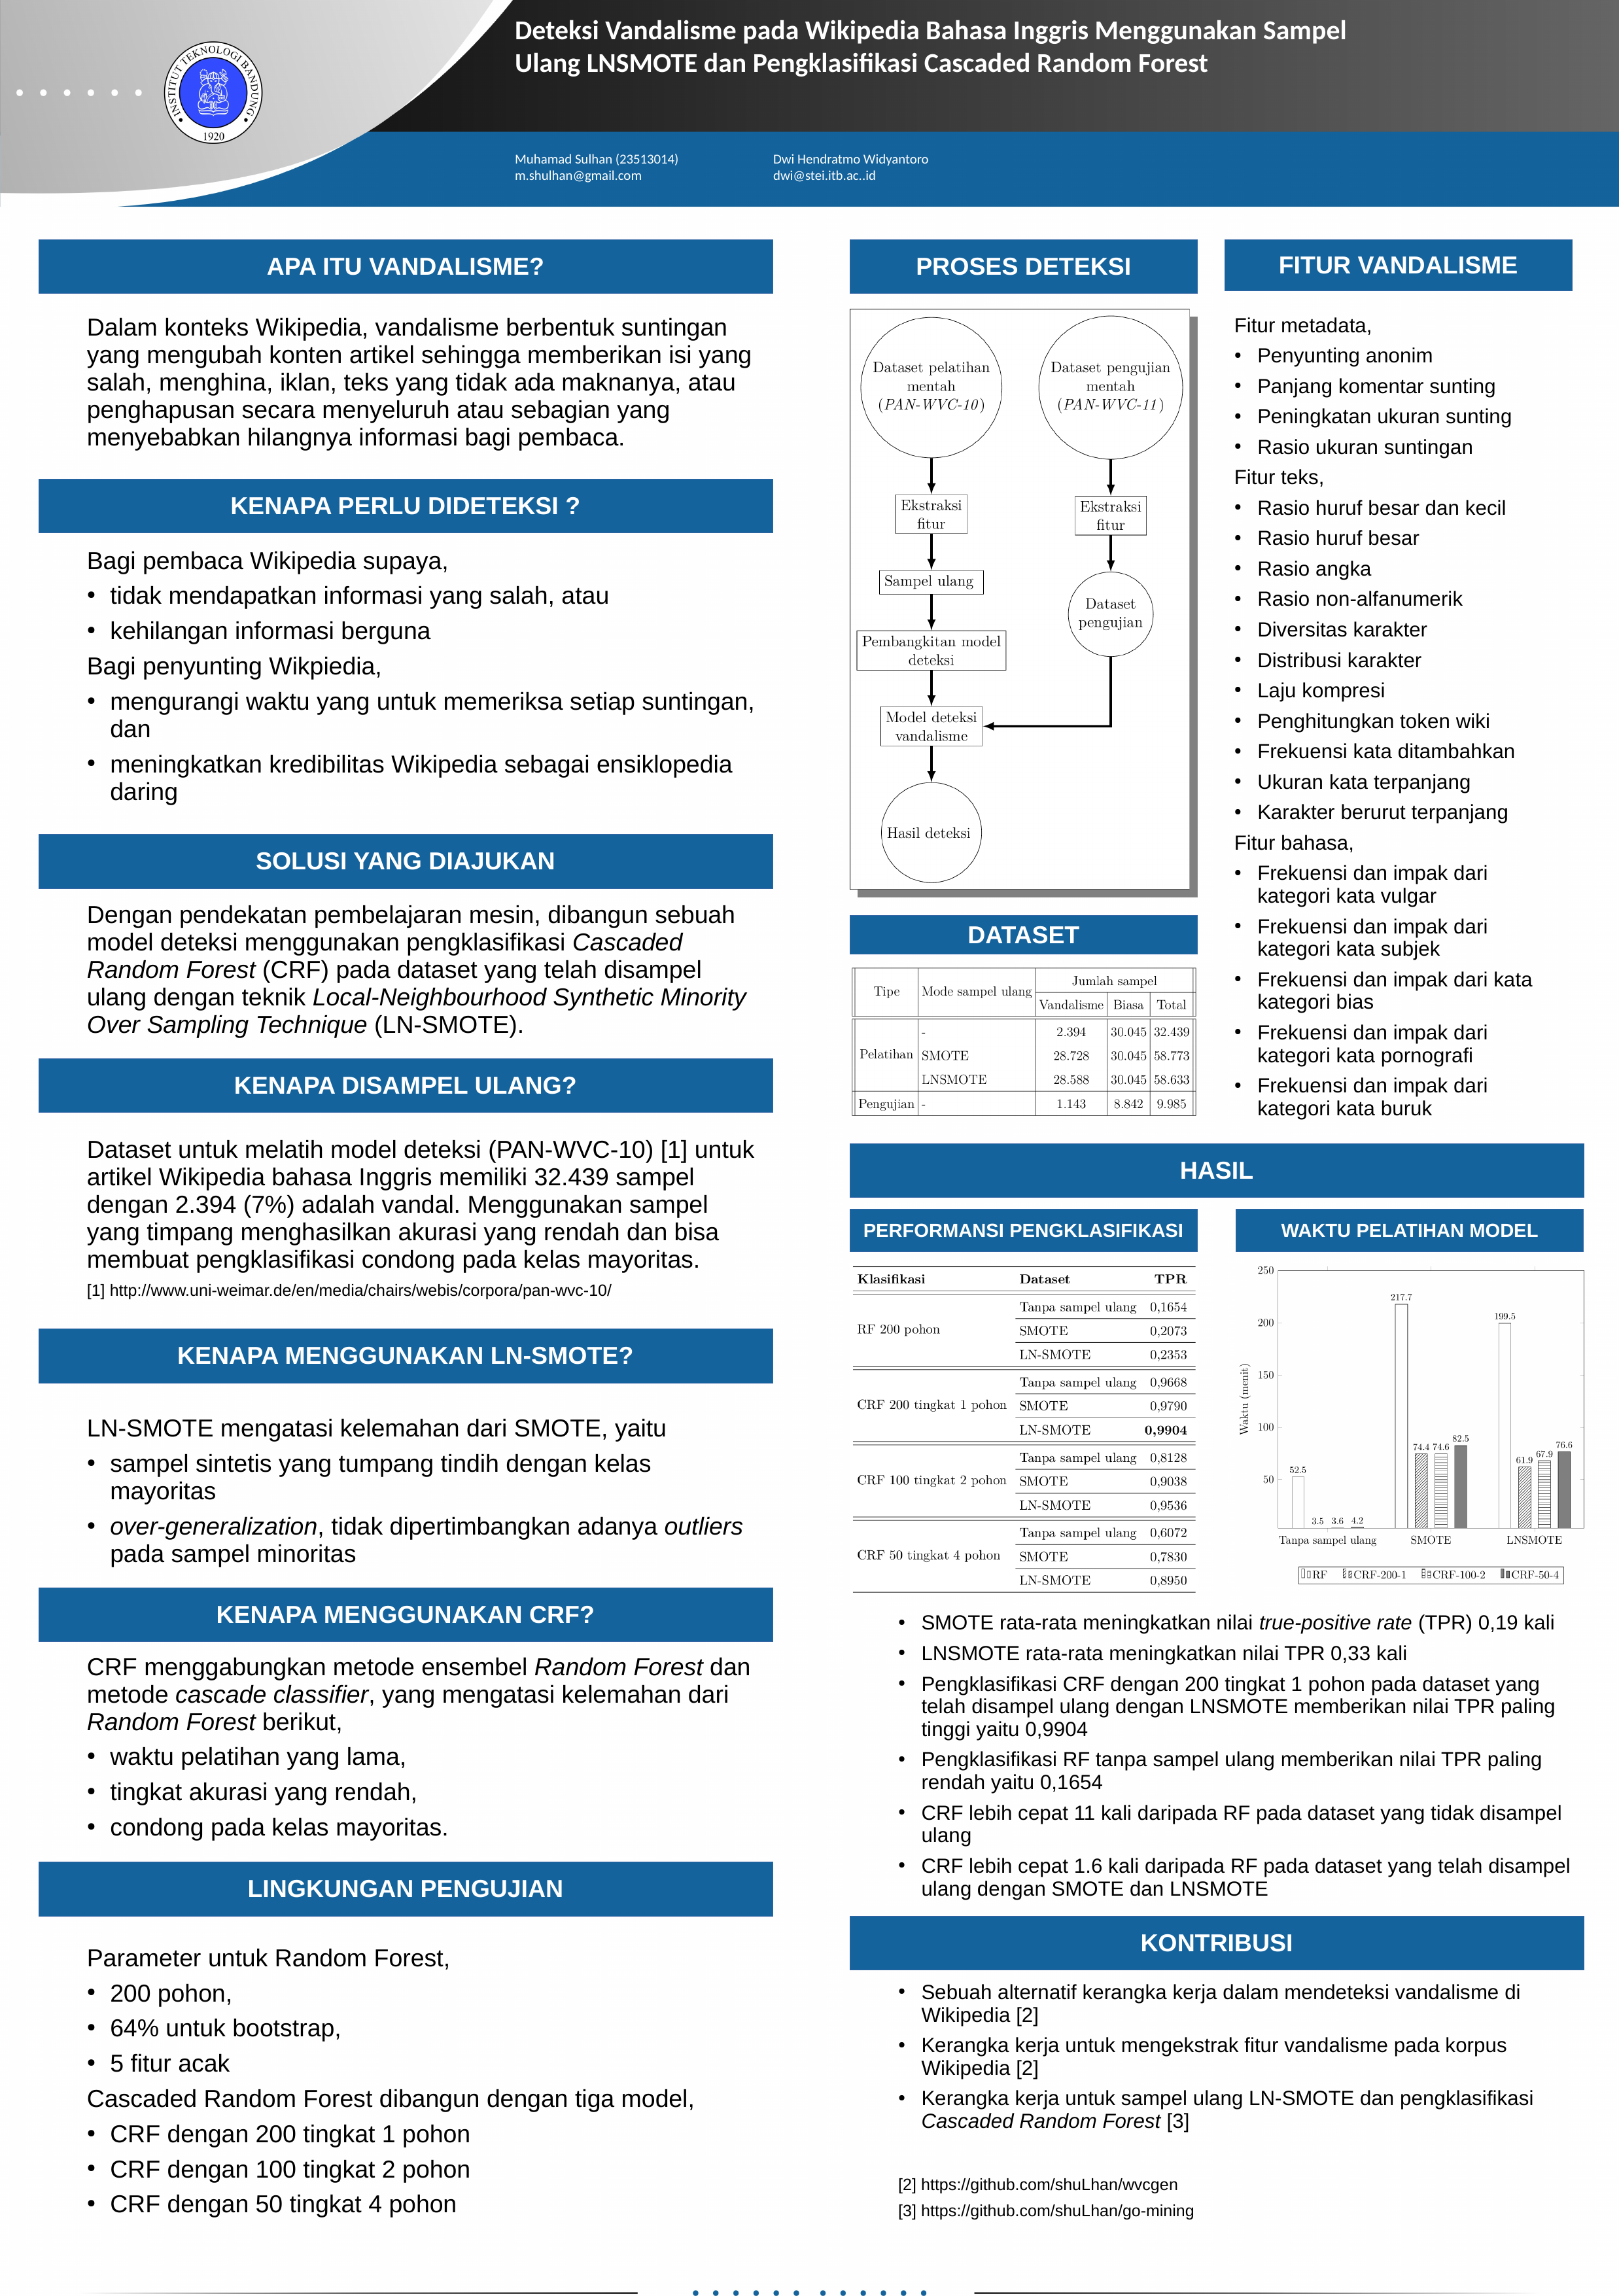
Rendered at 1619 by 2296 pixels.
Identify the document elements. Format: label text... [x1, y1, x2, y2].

text_box PERFORMANSI PENGKLASIFIKASI [850, 1209, 1198, 1252]
text_box Muhamad Sulhan (23513014) m.shulhan@gmail.com [510, 148, 735, 186]
text_box FITUR VANDALISME [1225, 239, 1573, 291]
text_box Parameter untuk Random Forest, 200 pohon, 64% untuk bootstrap, 5 fitur acak Cascaded Random Forest dibangun dengan tiga model, CRF dengan 200 tingkat 1 pohon CRF dengan 100 tingkat 2 pohon CRF dengan 50 tingkat 4 pohon [77, 1939, 773, 2223]
text_box PROSES DETEKSI [850, 239, 1198, 294]
text_box Dalam konteks Wikipedia, vandalisme berbentuk suntingan yang mengubah konten artikel sehingga memberikan isi yang salah, menghina, iklan, teks yang tidak ada maknanya, atau penghapusan secara menyeluruh atau sebagian yang menyebabkan hilangnya informasi bagi pembaca. [77, 301, 773, 464]
text_box Dengan pendekatan pembelajaran mesin, dibangun sebuah model deteksi menggunakan pengklasifikasi Cascaded Random Forest (CRF) pada dataset yang telah disampel ulang dengan teknik Local-Neighbourhood Synthetic Minority Over Sampling Technique (LN-SMOTE). [77, 892, 773, 1047]
text_box LN-SMOTE mengatasi kelemahan dari SMOTE, yaitu sampel sintetis yang tumpang tindih dengan kelas mayoritas over-generalization, tidak dipertimbangkan adanya outliers pada sampel minoritas [77, 1398, 773, 1584]
text_box KENAPA DISAMPEL ULANG? [39, 1058, 773, 1113]
text_box KENAPA MENGGUNAKAN CRF? [39, 1588, 773, 1642]
text_box SOLUSI YANG DIAJUKAN [39, 834, 773, 889]
text_box SMOTE rata-rata meningkatkan nilai true-positive rate (TPR) 0,19 kali LNSMOTE rata-rata meningkatkan nilai TPR 0,33 kali Pengklasifikasi CRF dengan 200 tingkat 1 pohon pada dataset yang telah disampel ulang dengan LNSMOTE memberikan nilai TPR paling tinggi yaitu 0,9904 Pengklasifikasi RF tanpa sampel ulang memberikan nilai TPR paling rendah yaitu 0,1654 CRF lebih cepat 11 kali daripada RF pada dataset yang tidak disampel ulang CRF lebih cepat 1.6 kali daripada RF pada dataset yang telah disampel ulang dengan SMOTE dan LNSMOTE [888, 1607, 1584, 1905]
text_box WAKTU PELATIHAN MODEL [1236, 1209, 1584, 1252]
text_box Fitur metadata, Penyunting anonim Panjang komentar sunting Peningkatan ukuran sunting Rasio ukuran suntingan Fitur teks, Rasio huruf besar dan kecil Rasio huruf besar Rasio angka Rasio non-alfanumerik Diversitas karakter Distribusi karakter Laju kompresi Penghitungkan token wiki Frekuensi kata ditambahkan Ukuran kata terpanjang Karakter berurut terpanjang Fitur bahasa, Frekuensi dan impak dari kategori kata vulgar Frekuensi dan impak dari kategori kata subjek Frekuensi dan impak dari kata kategori bias Frekuensi dan impak dari kategori kata pornografi Frekuensi dan impak dari kategori kata buruk [1225, 309, 1573, 1125]
text_box HASIL [850, 1143, 1584, 1198]
text_box CRF menggabungkan metode ensembel Random Forest dan metode cascade classifier, yang mengatasi kelemahan dari Random Forest berikut, waktu pelatihan yang lama, tingkat akurasi yang rendah, condong pada kelas mayoritas. [77, 1647, 773, 1847]
text_box KENAPA PERLU DIDETEKSI ? [39, 479, 773, 533]
text_box Sebuah alternatif kerangka kerja dalam mendeteksi vandalisme di Wikipedia [2] Kerangka kerja untuk mengekstrak fitur vandalisme pada korpus Wikipedia [2] Kerangka kerja untuk sampel ulang LN-SMOTE dan pengklasifikasi Cascaded Random Forest [3] [2] https://github.com/shuLhan/wvcgen [3] https://github.com/shuLhan/go-mining [888, 1975, 1584, 2225]
text_box Dwi Hendratmo Widyantoro dwi@stei.itb.ac..id [768, 148, 989, 186]
text_box KENAPA MENGGUNAKAN LN-SMOTE? [39, 1329, 773, 1383]
text_box DATASET [850, 915, 1198, 954]
text_box Dataset untuk melatih model deteksi (PAN-WVC-10) [1] untuk artikel Wikipedia bahasa Inggris memiliki 32.439 sampel dengan 2.394 (7%) adalah vandal. Menggunakan sampel yang timpang menghasilkan akurasi yang rendah dan bisa membuat pengklasifikasi condong pada kelas mayoritas. [1] http://www.uni-weimar.de/en/media/chairs/webis/corpora/pan-wvc-10/ [77, 1122, 773, 1313]
picture [0, 0, 1619, 2296]
text_box Deteksi Vandalisme pada Wikipedia Bahasa Inggris Menggunakan Sampel Ulang LNSMOTE dan Pengklasifikasi Cascaded Random Forest [510, 9, 1401, 80]
text_box APA ITU VANDALISME? [39, 239, 773, 294]
text_box Bagi pembaca Wikipedia supaya, tidak mendapatkan informasi yang salah, atau kehilangan informasi berguna Bagi penyunting Wikpiedia, mengurangi waktu yang untuk memeriksa setiap suntingan, dan meningkatkan kredibilitas Wikipedia sebagai ensiklopedia daring [77, 540, 773, 812]
text_box KONTRIBUSI [850, 1916, 1584, 1970]
text_box LINGKUNGAN PENGUJIAN [39, 1862, 773, 1917]
